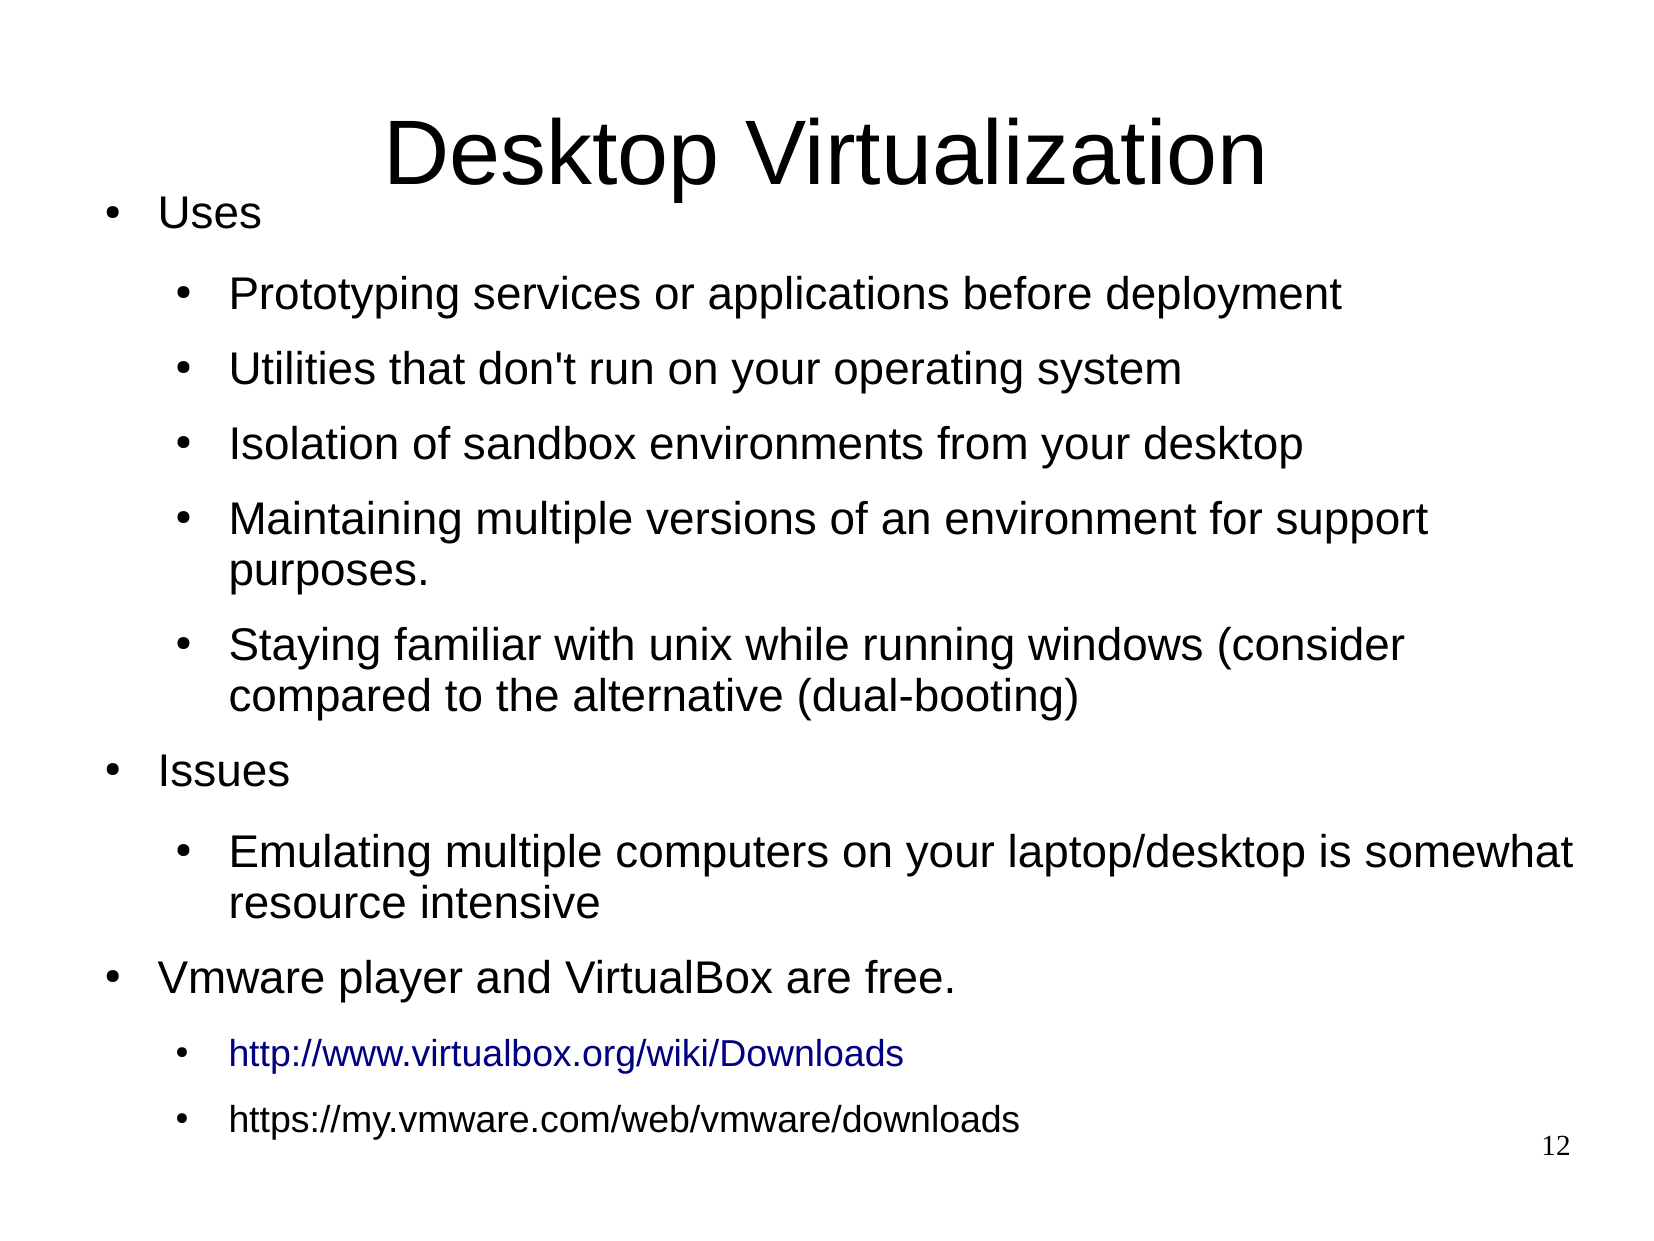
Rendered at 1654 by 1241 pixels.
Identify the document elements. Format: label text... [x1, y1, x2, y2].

list Uses Prototyping services or applications before deployment Utilities that don't run on your operating system Isolation of sandbox environments from your desktop Maintaining multiple versions of an environment for support purposes. Staying familiar with unix while running windows (consider compared to the alternative (dual-booting) Issues Emulating multiple computers on your laptop/desktop is somewhat resource intensive Vmware player and VirtualBox are free. http://www.virtualbox.org/wiki/Downloads https://my.vmware.com/web/vmware/downloads [86, 187, 1576, 1201]
title Desktop Virtualization [82, 49, 1571, 257]
